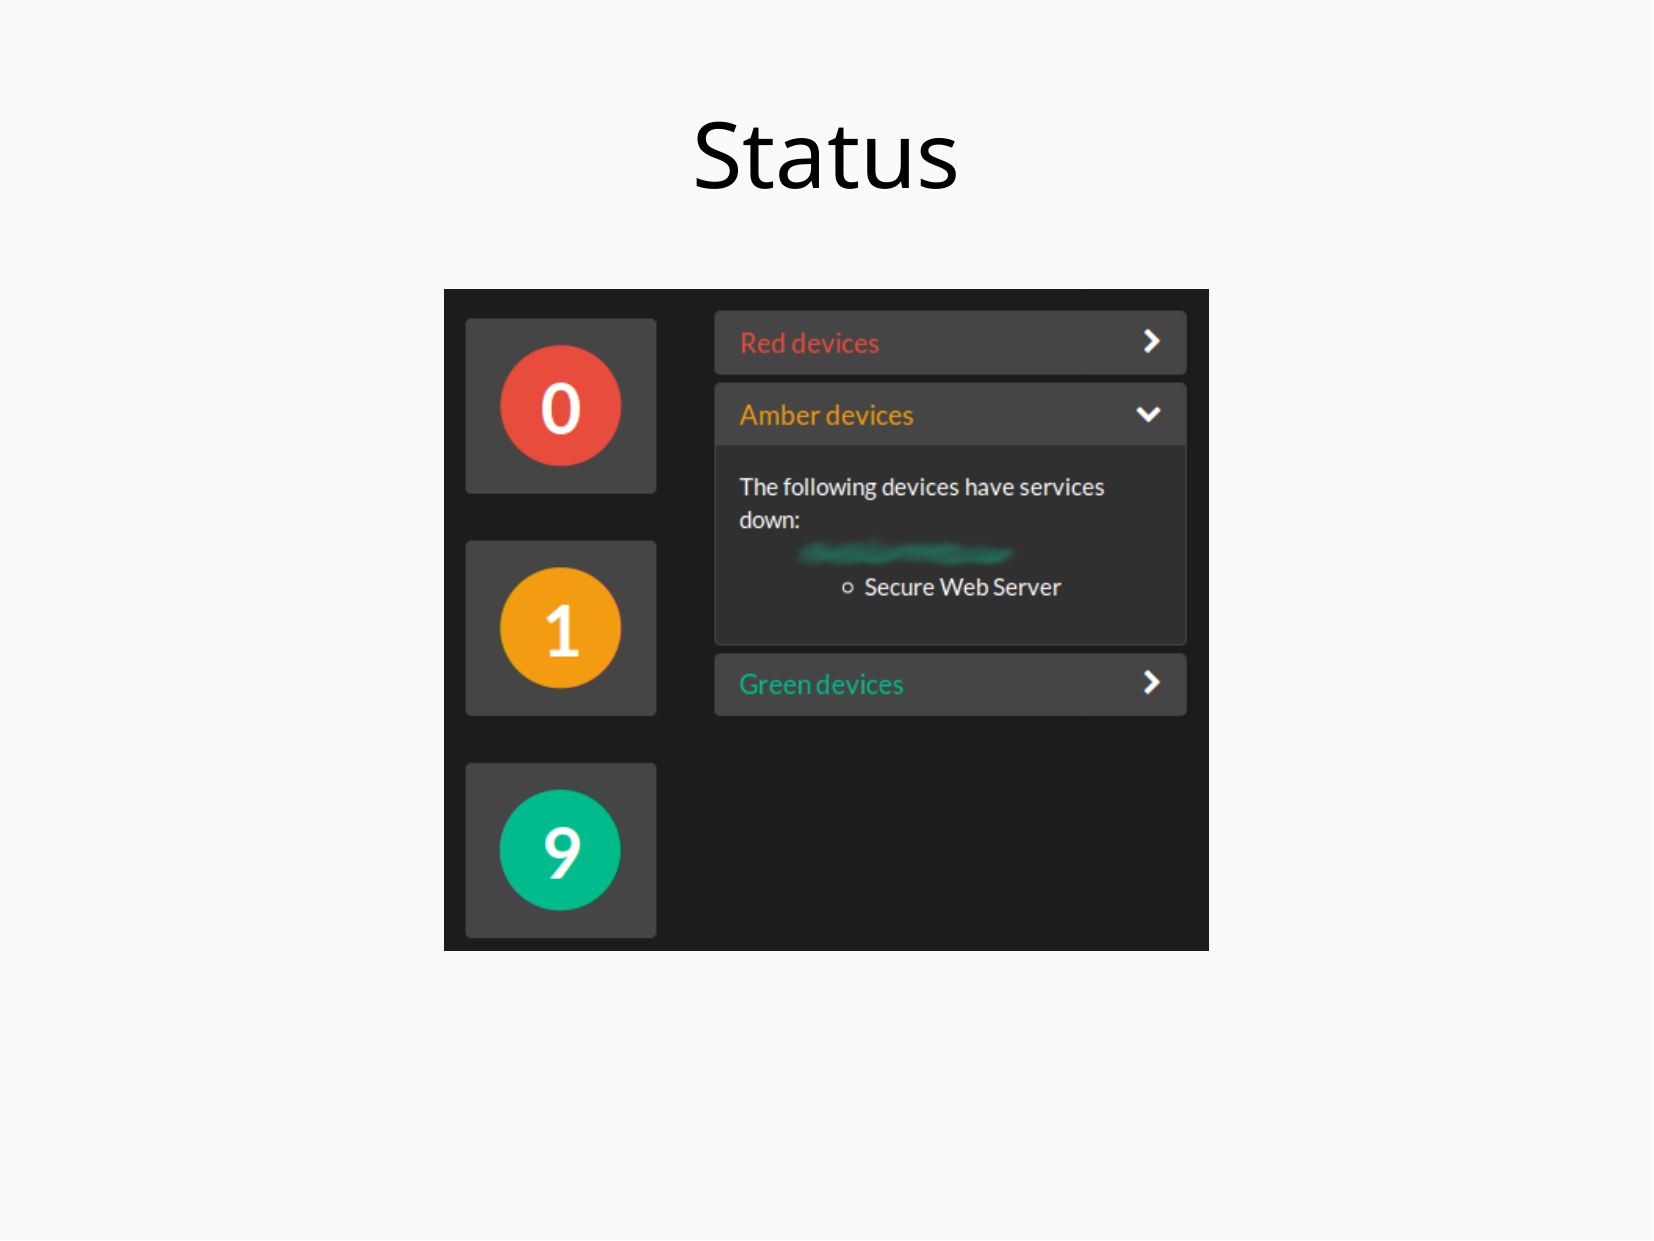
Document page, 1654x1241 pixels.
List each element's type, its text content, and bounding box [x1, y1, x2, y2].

title Status [82, 49, 1571, 257]
picture [444, 289, 1209, 951]
